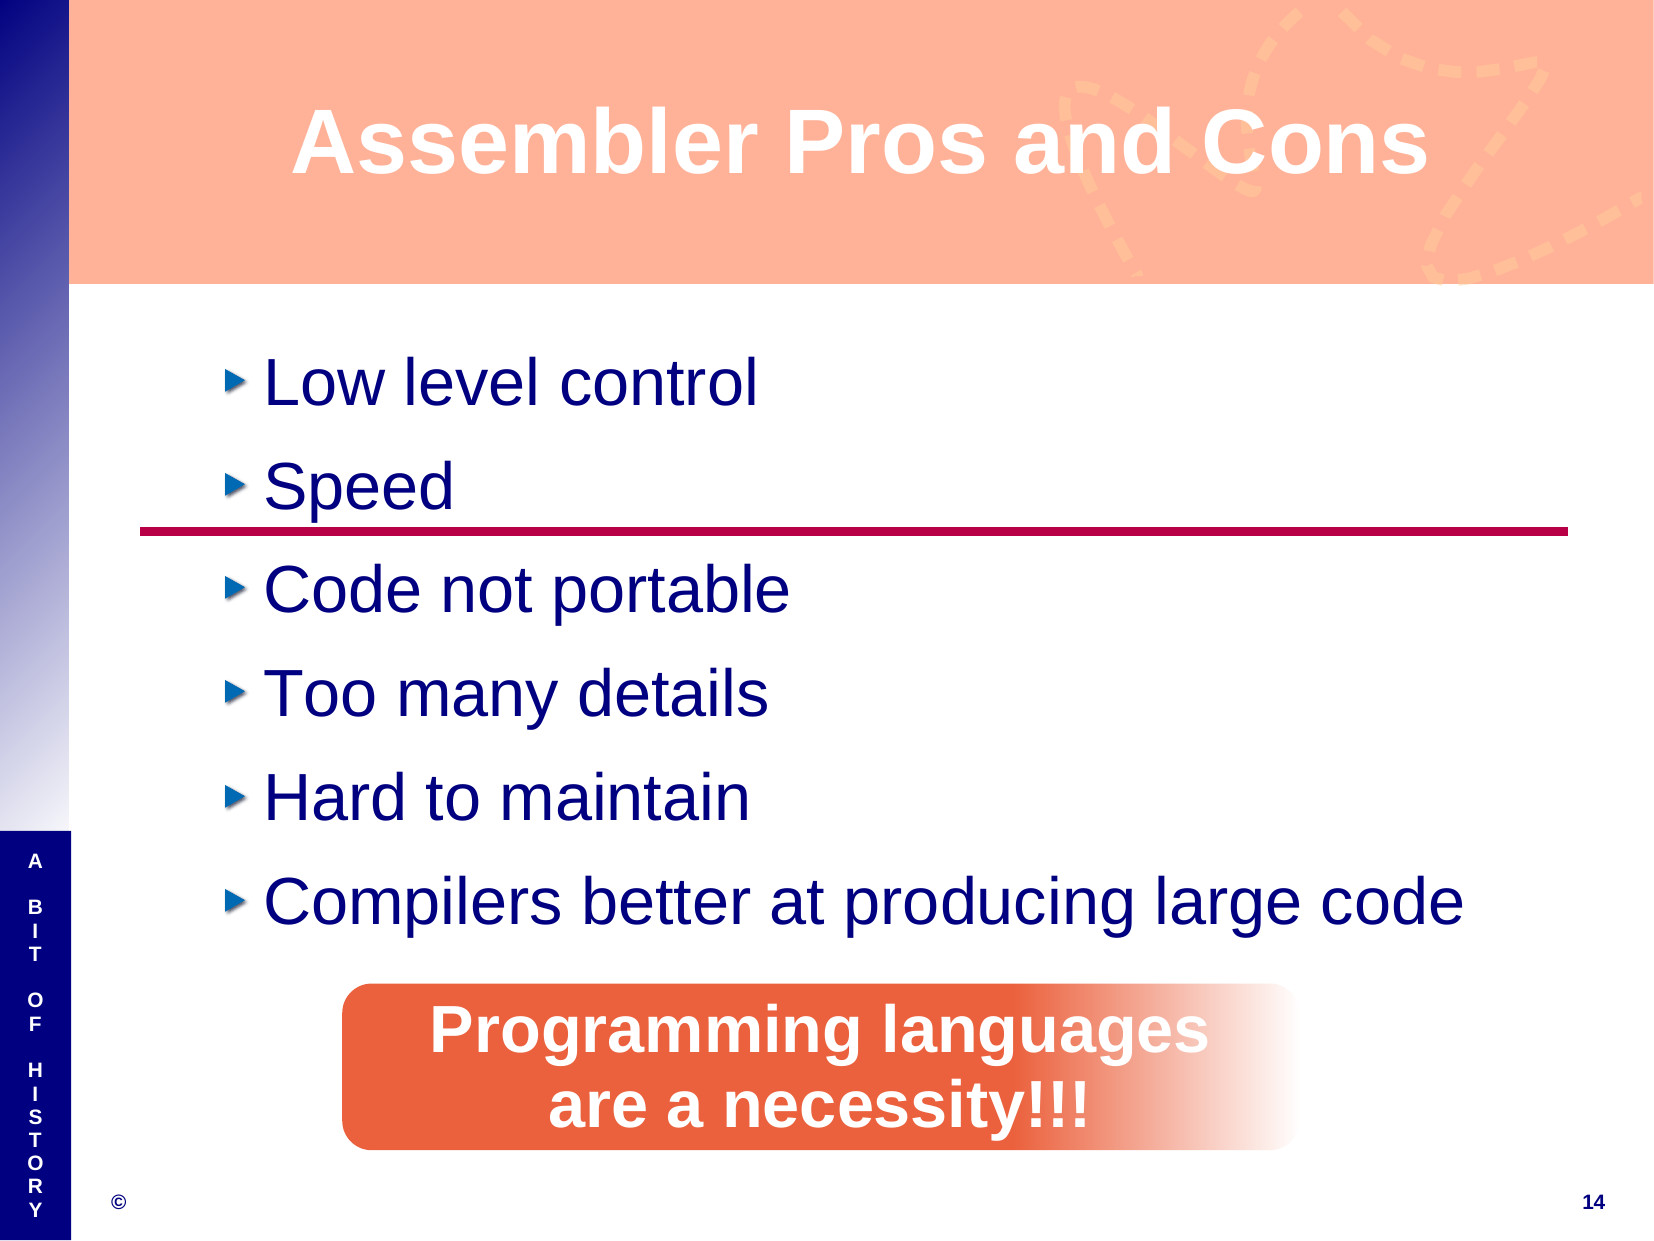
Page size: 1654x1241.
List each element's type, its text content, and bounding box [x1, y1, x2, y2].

text_box A B I T O F H I S T O R Y [0, 830, 71, 1241]
title Assembler Pros and Cons [106, 37, 1617, 246]
list Code not portable Too many details Hard to maintain Compilers better at producing large code [192, 551, 1605, 955]
list Low level control Speed [192, 344, 1605, 524]
text_box Programming languages are a necessity!!! [342, 983, 1300, 1151]
